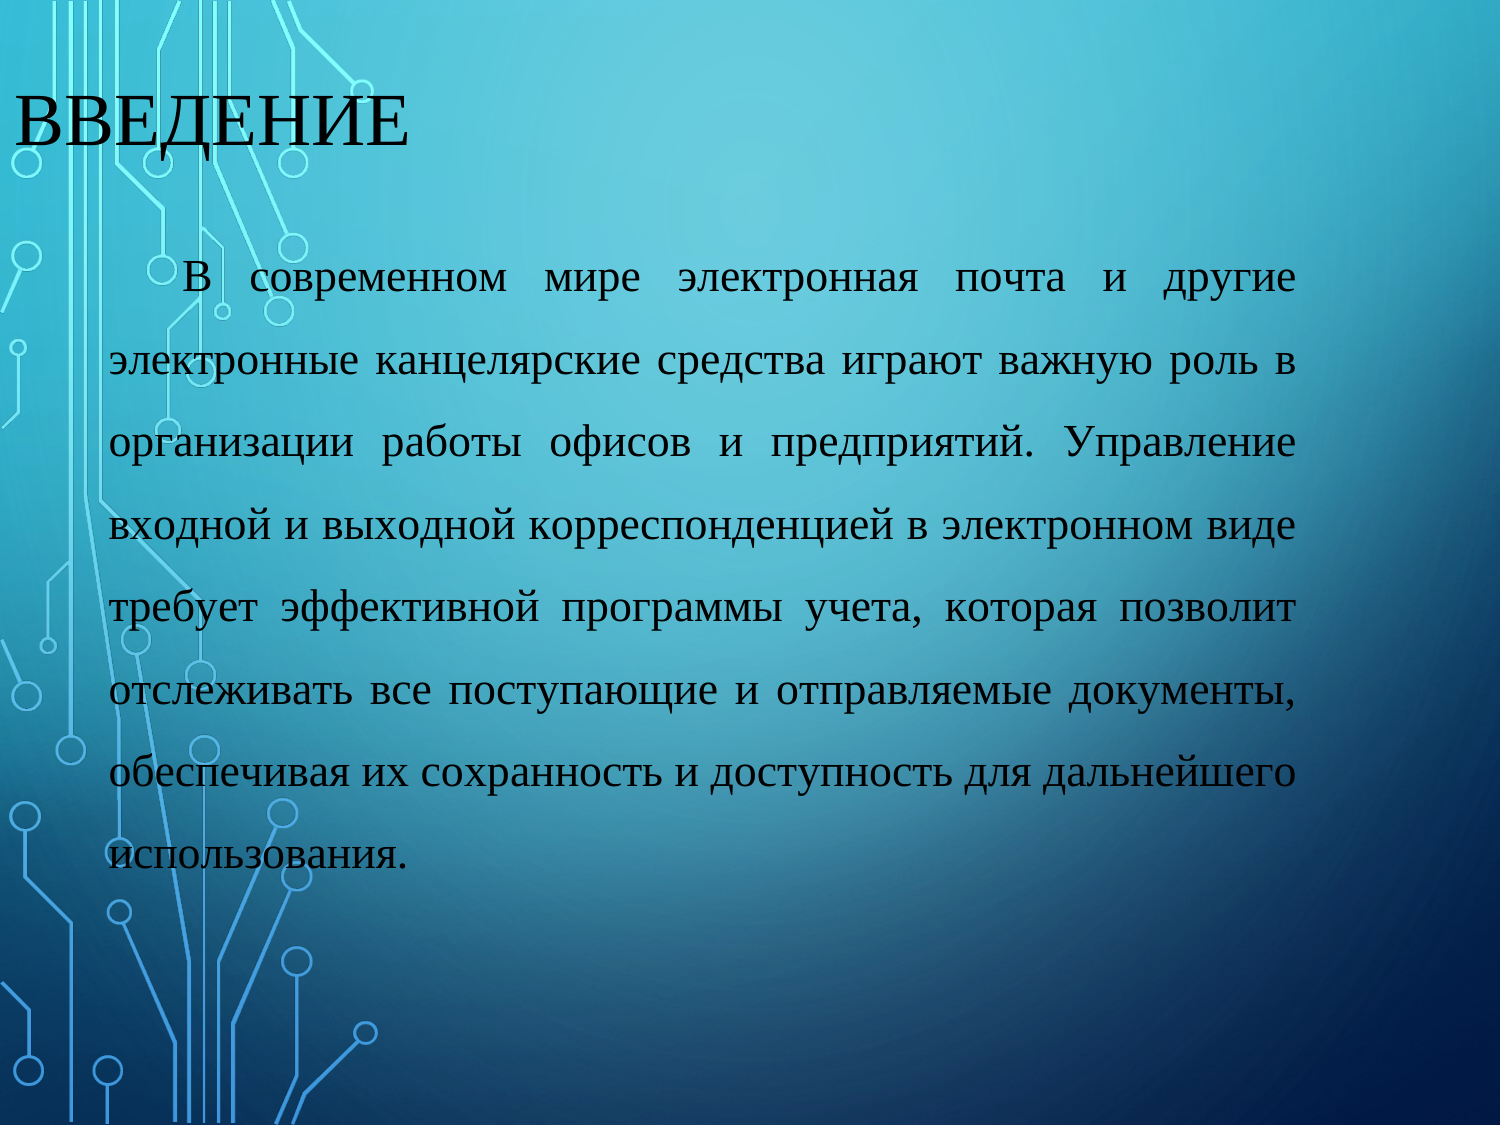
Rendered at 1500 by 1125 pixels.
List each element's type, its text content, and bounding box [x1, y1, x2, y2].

picture [0, 0, 1500, 1125]
text_box ВВЕДЕНИЕ [0, 0, 1219, 243]
text_box В современном мире электронная почта и другие электронные канцелярские средства играют важную роль в организации работы офисов и предприятий. Управление входной и выходной корреспонденцией в электронном виде требует эффективной программы учета, которая позволит отслеживать все поступающие и отправляемые документы, обеспечивая их сохранность и доступность для дальнейшего использования. [93, 210, 1313, 792]
